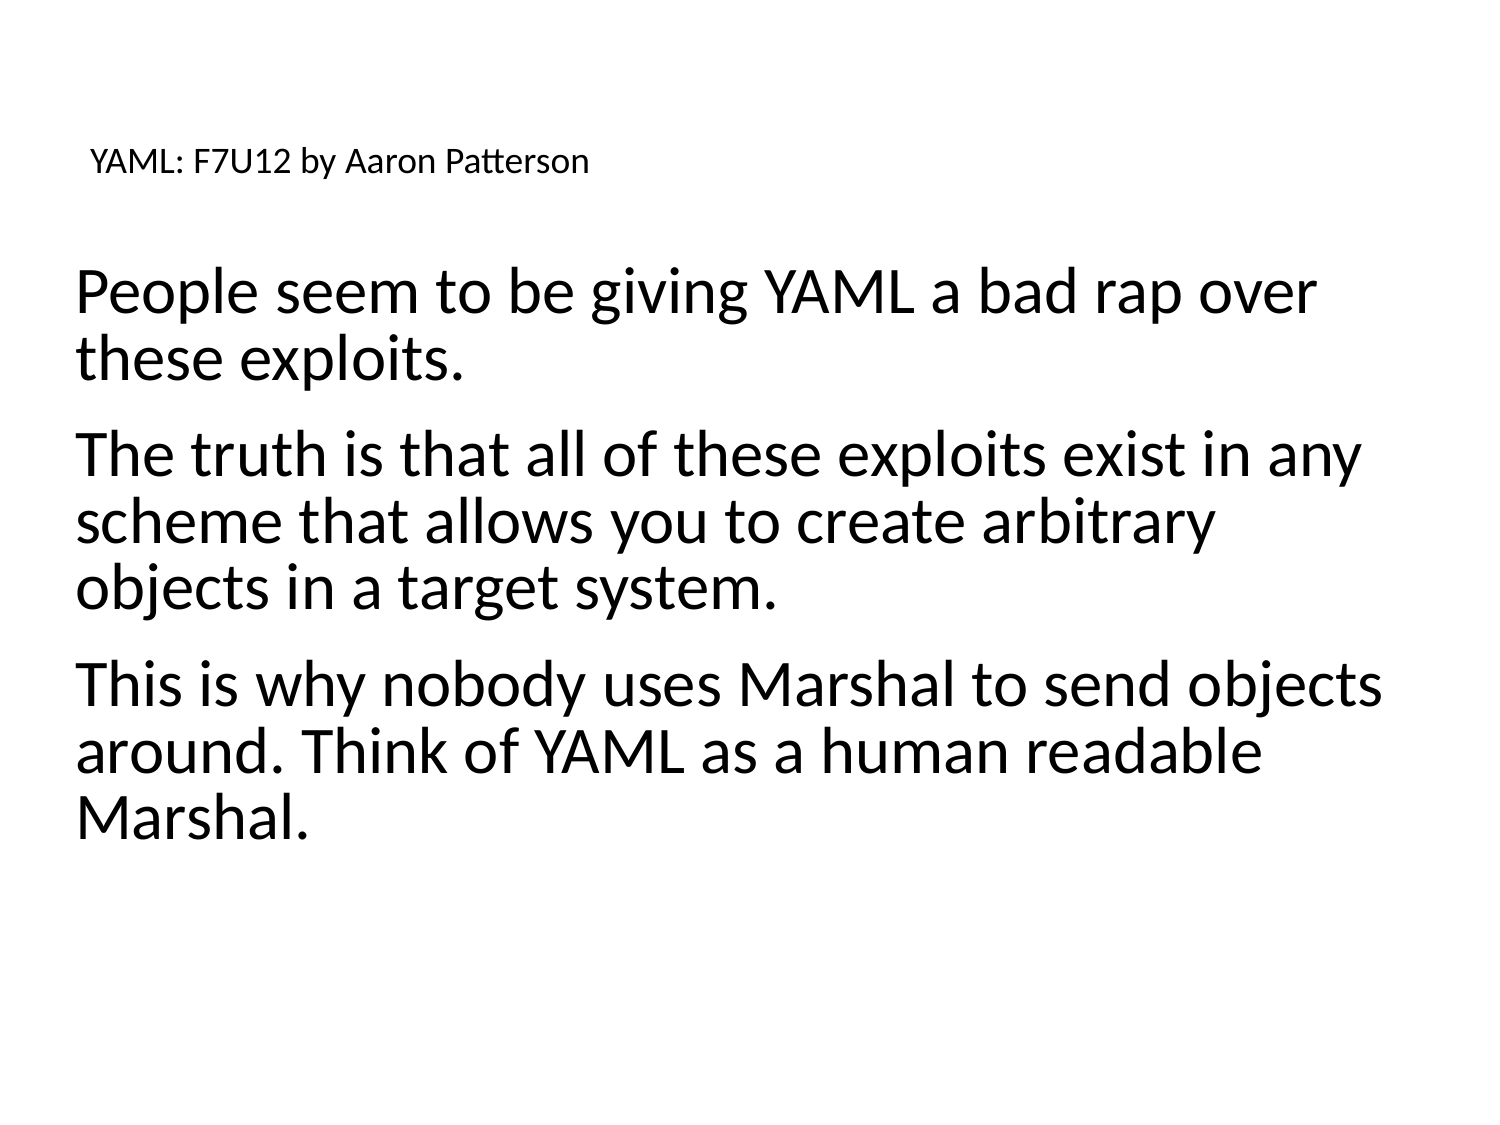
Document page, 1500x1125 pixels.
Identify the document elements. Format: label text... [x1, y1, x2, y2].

title YAML: F7U12 by Aaron Patterson [90, 43, 1365, 263]
list People seem to be giving YAML a bad rap over these exploits. The truth is that all of these exploits exist in any scheme that allows you to create arbitrary objects in a target system. This is why nobody uses Marshal to send objects around. Think of YAML as a human readable Marshal. [75, 263, 1395, 1036]
